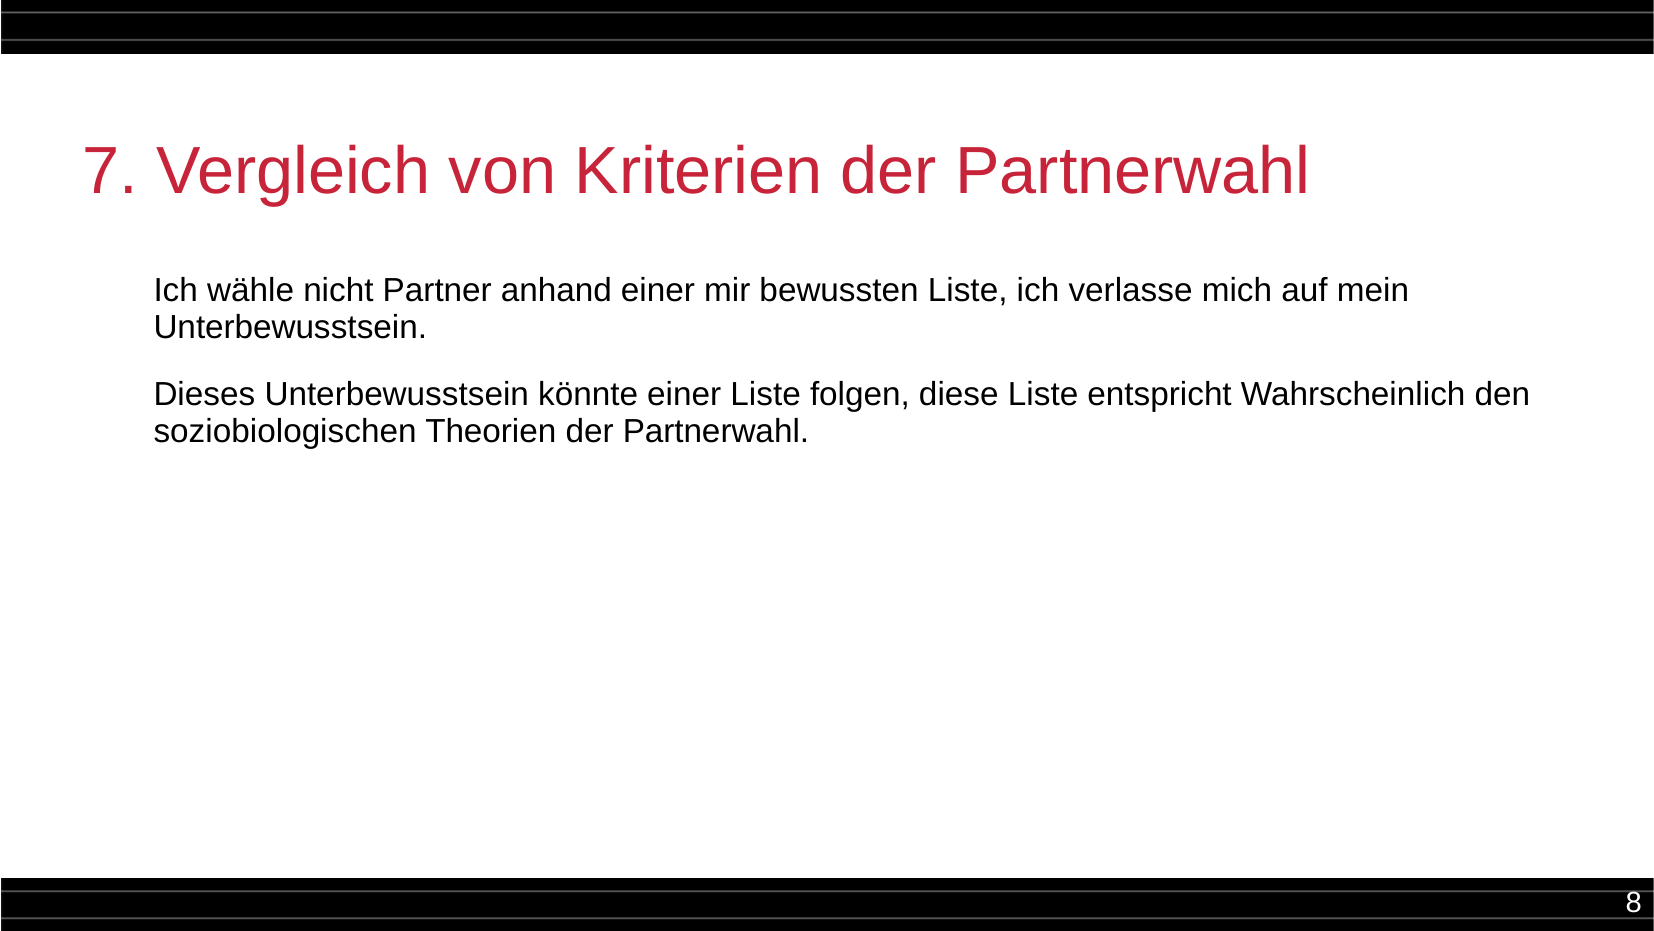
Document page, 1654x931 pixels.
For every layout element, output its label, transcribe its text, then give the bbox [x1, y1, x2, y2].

list Ich wähle nicht Partner anhand einer mir bewussten Liste, ich verlasse mich auf mein Unterbewusstsein. Dieses Unterbewusstsein könnte einer Liste folgen, diese Liste entspricht Wahrscheinlich den soziobiologischen Theorien der Partnerwahl. [82, 271, 1571, 758]
picture [1, 878, 1654, 931]
title 7. Vergleich von Kriterien der Partnerwahl [82, 92, 1571, 249]
picture [1, 0, 1654, 54]
